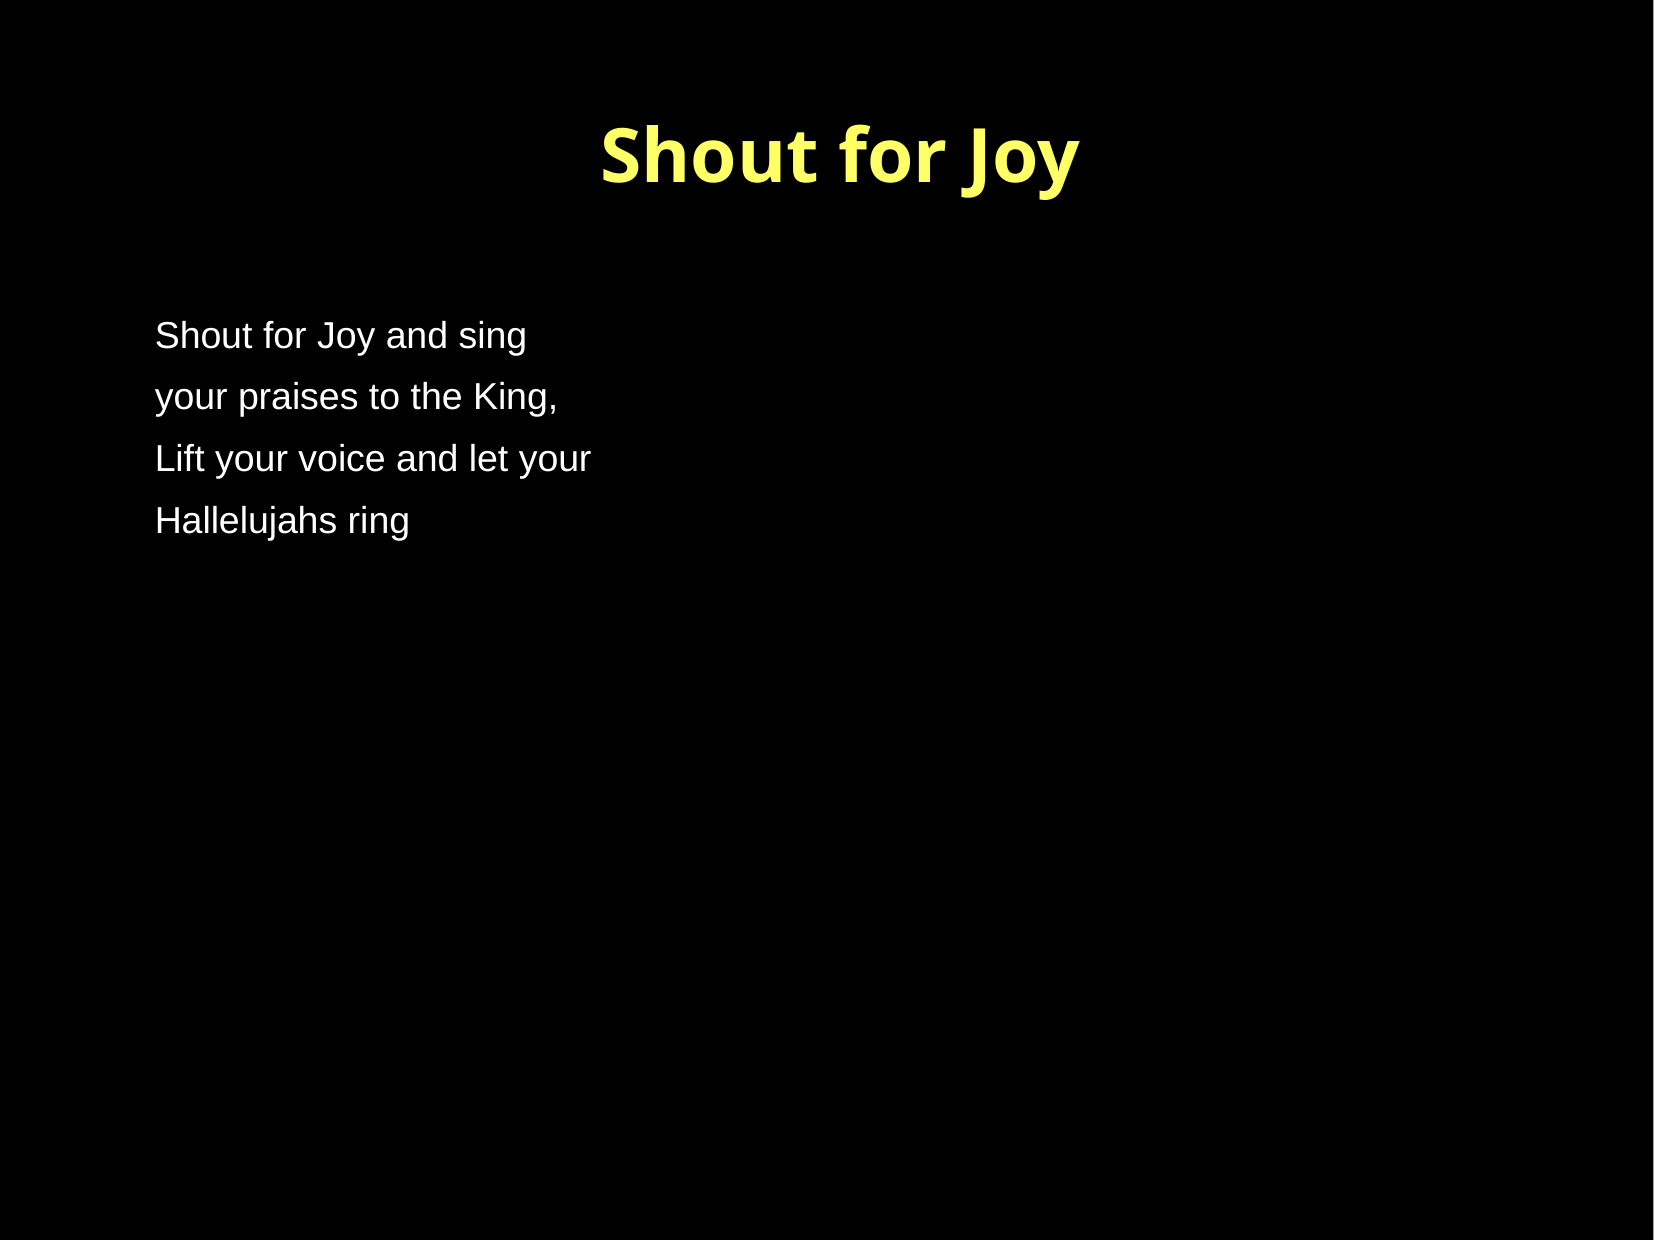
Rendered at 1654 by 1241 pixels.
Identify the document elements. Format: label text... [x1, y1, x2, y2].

list Shout for Joy and sing your praises to the King, Lift your voice and let your Hallelujahs ring [68, 303, 1558, 1122]
title Shout for Joy [82, 49, 1571, 257]
